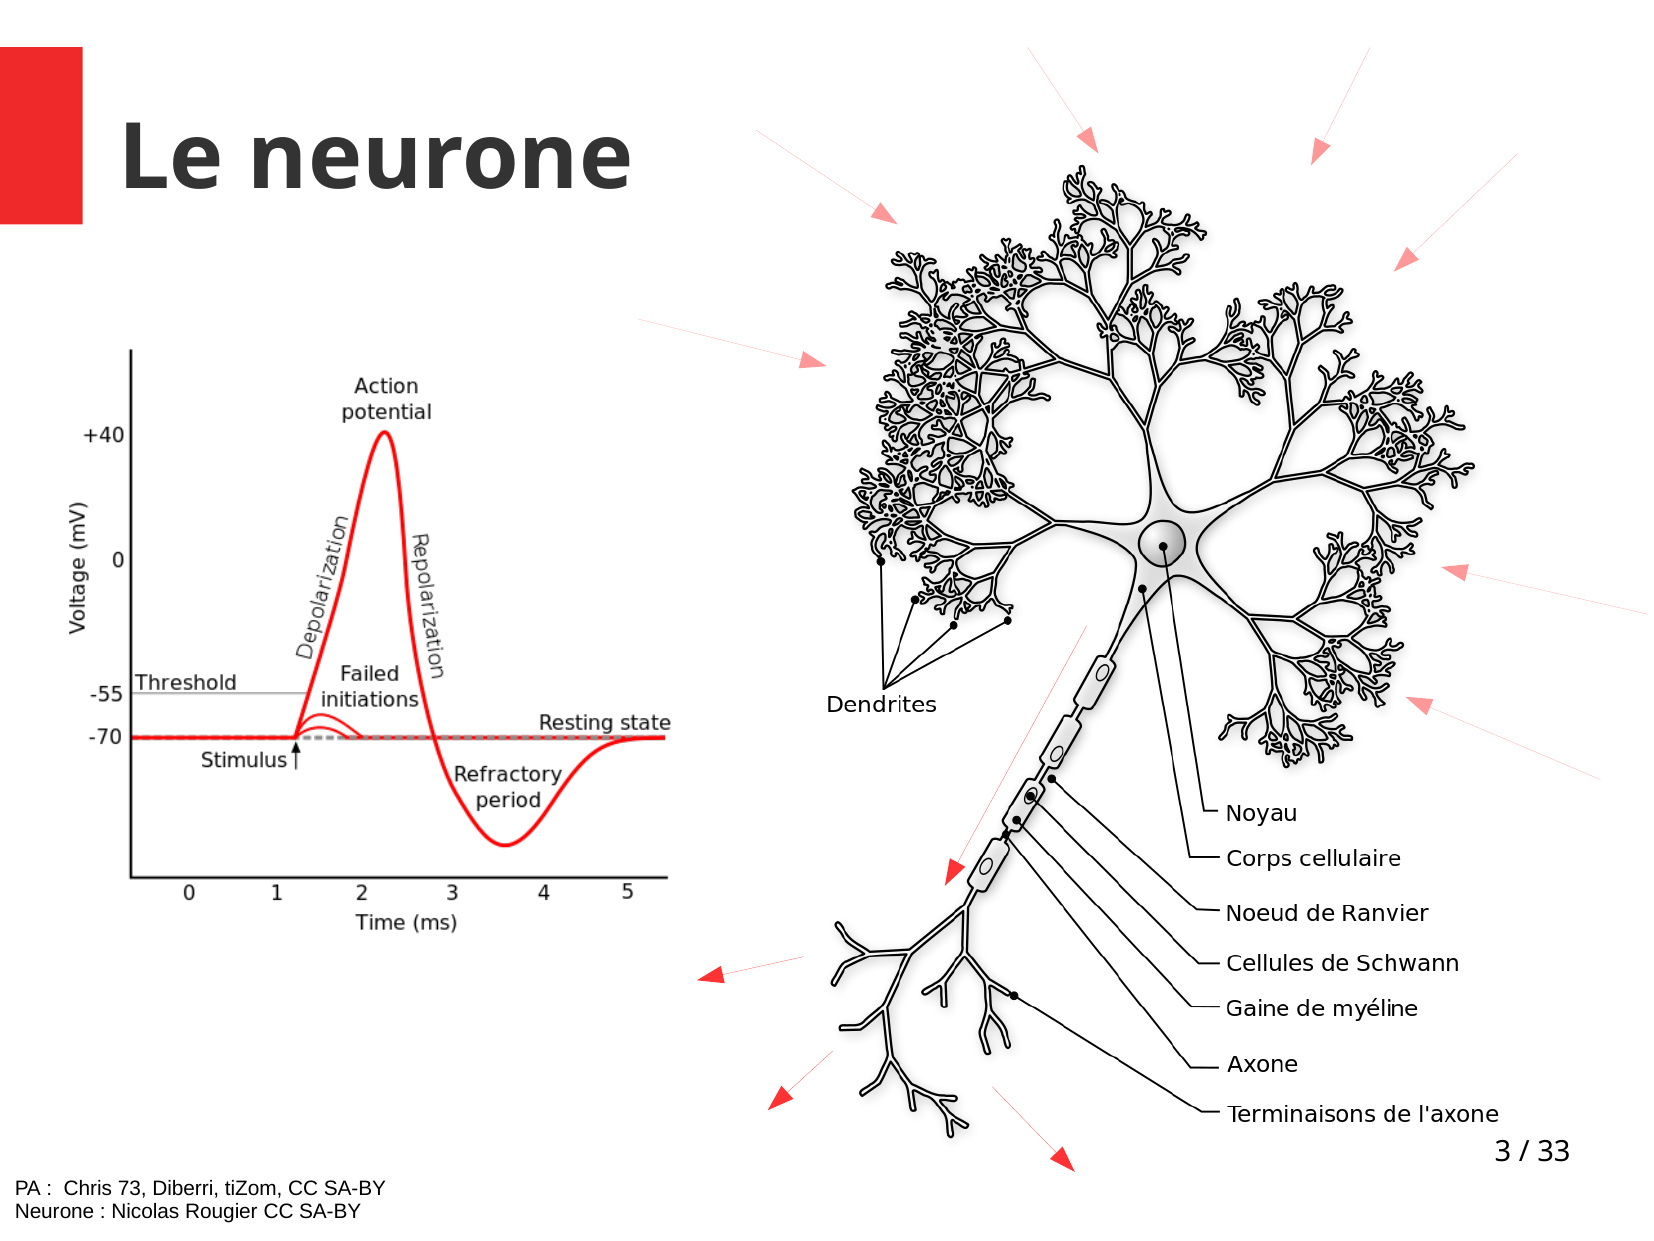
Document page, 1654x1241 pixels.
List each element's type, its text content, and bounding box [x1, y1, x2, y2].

text_box PA : Chris 73, Diberri, tiZom, CC SA-BY Neurone : Nicolas Rougier CC SA-BY [0, 1169, 400, 1231]
picture [59, 325, 686, 944]
title Le neurone [118, 49, 1571, 257]
picture [790, 257, 1501, 1157]
